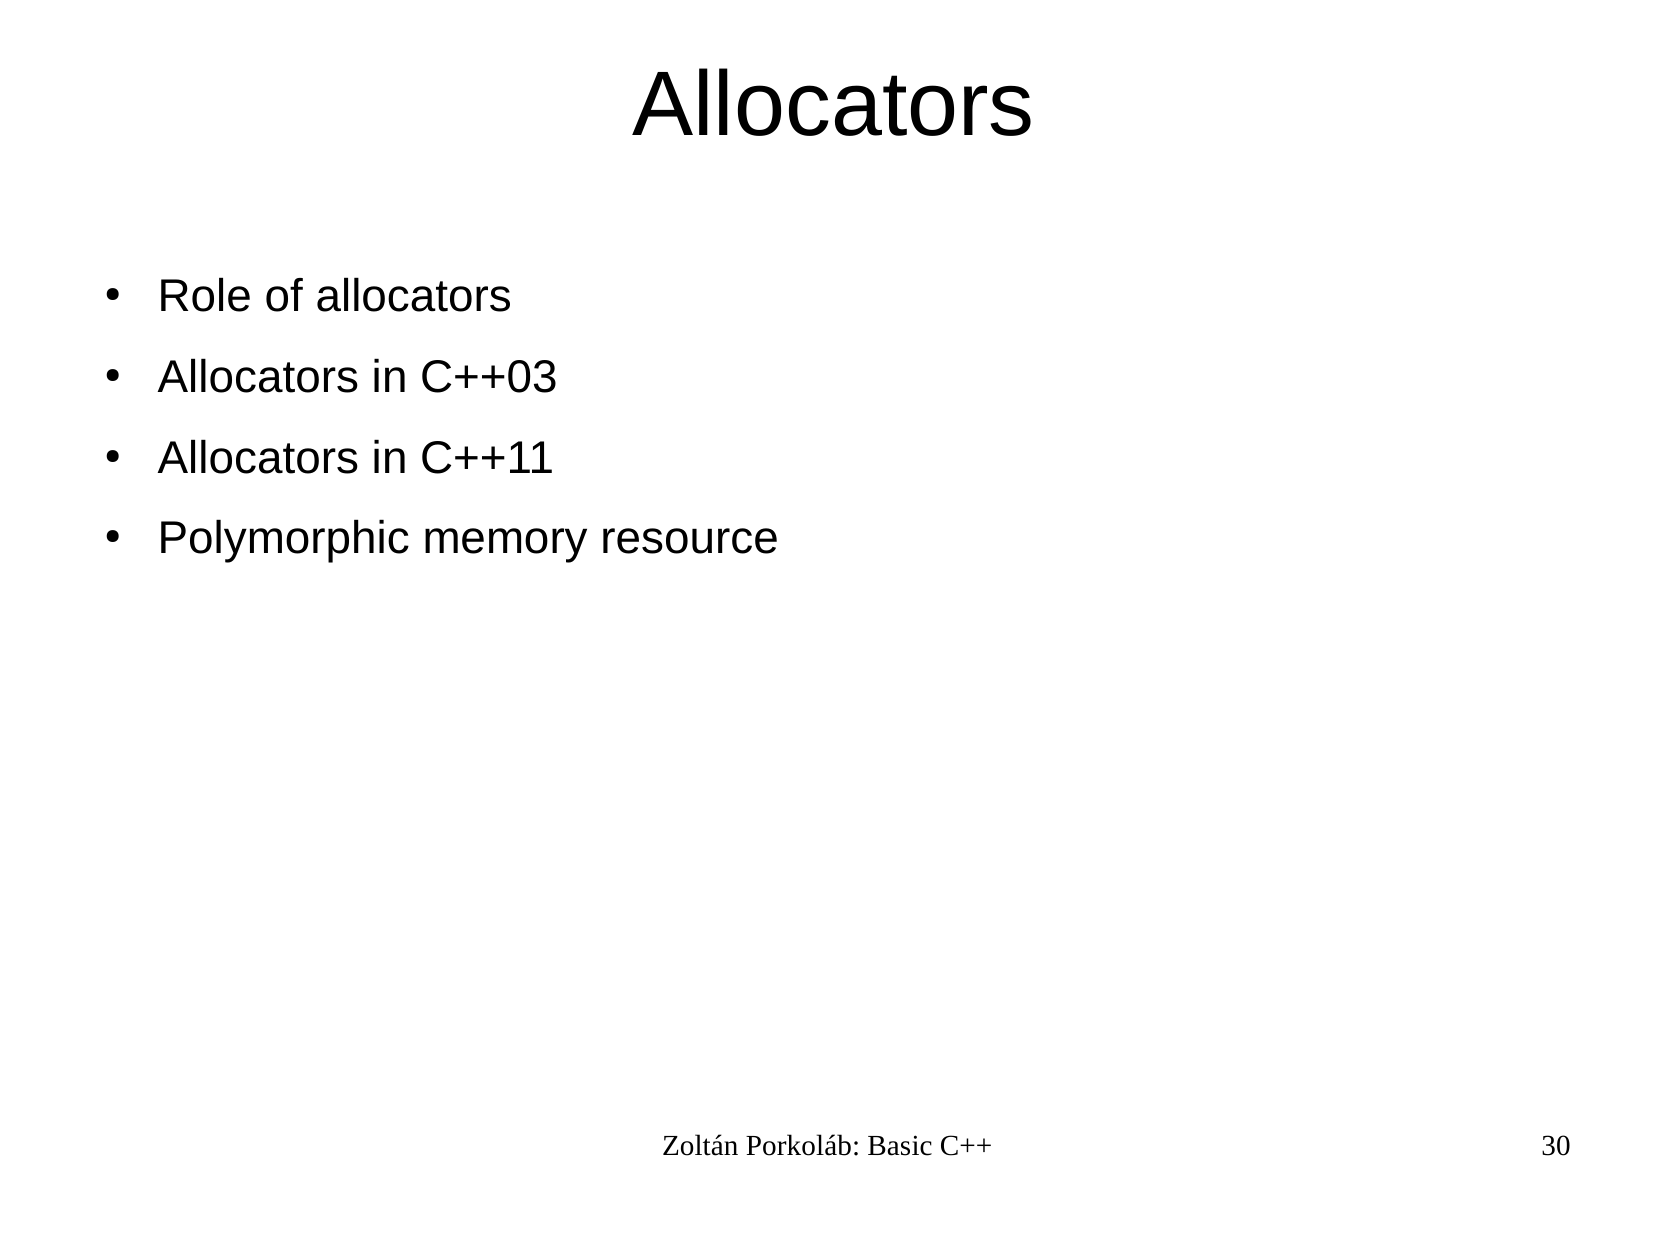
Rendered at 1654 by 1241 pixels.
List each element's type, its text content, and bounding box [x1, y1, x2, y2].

title Allocators [90, 0, 1579, 208]
list Role of allocators Allocators in C++03 Allocators in C++11 Polymorphic memory resource [86, 270, 1576, 871]
